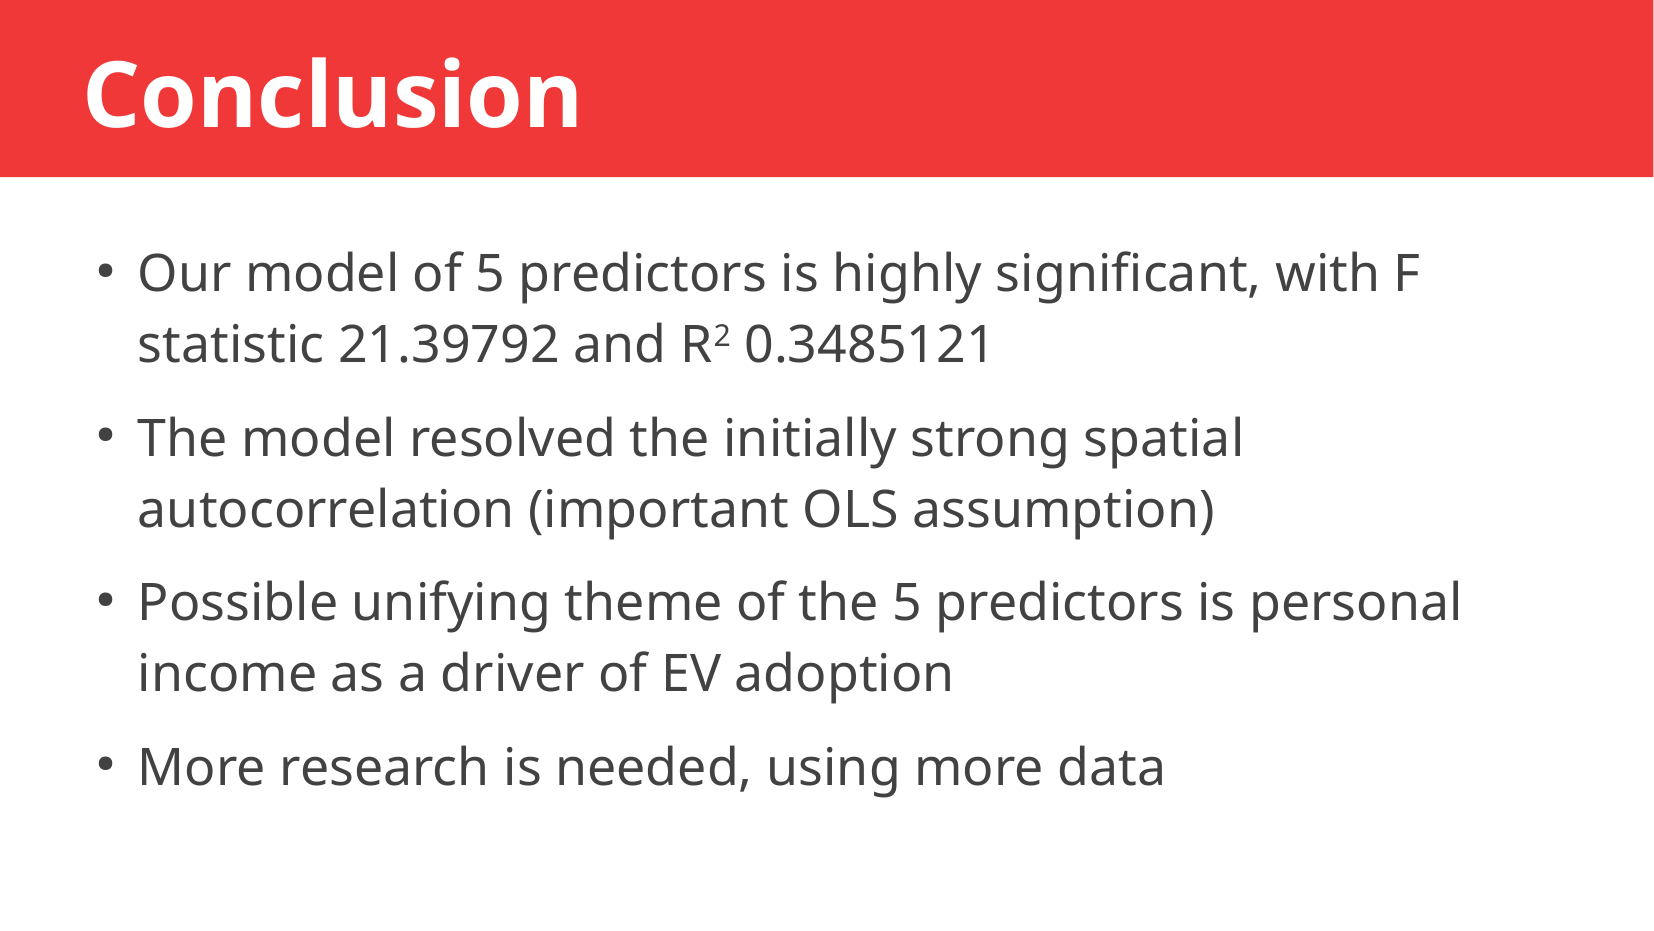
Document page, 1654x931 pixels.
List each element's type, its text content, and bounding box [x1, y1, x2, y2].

list Our model of 5 predictors is highly significant, with F statistic 21.39792 and R2 0.3485121 The model resolved the initially strong spatial autocorrelation (important OLS assumption) Possible unifying theme of the 5 predictors is personal income as a driver of EV adoption More research is needed, using more data [82, 236, 1563, 810]
title Conclusion [82, 14, 1571, 171]
